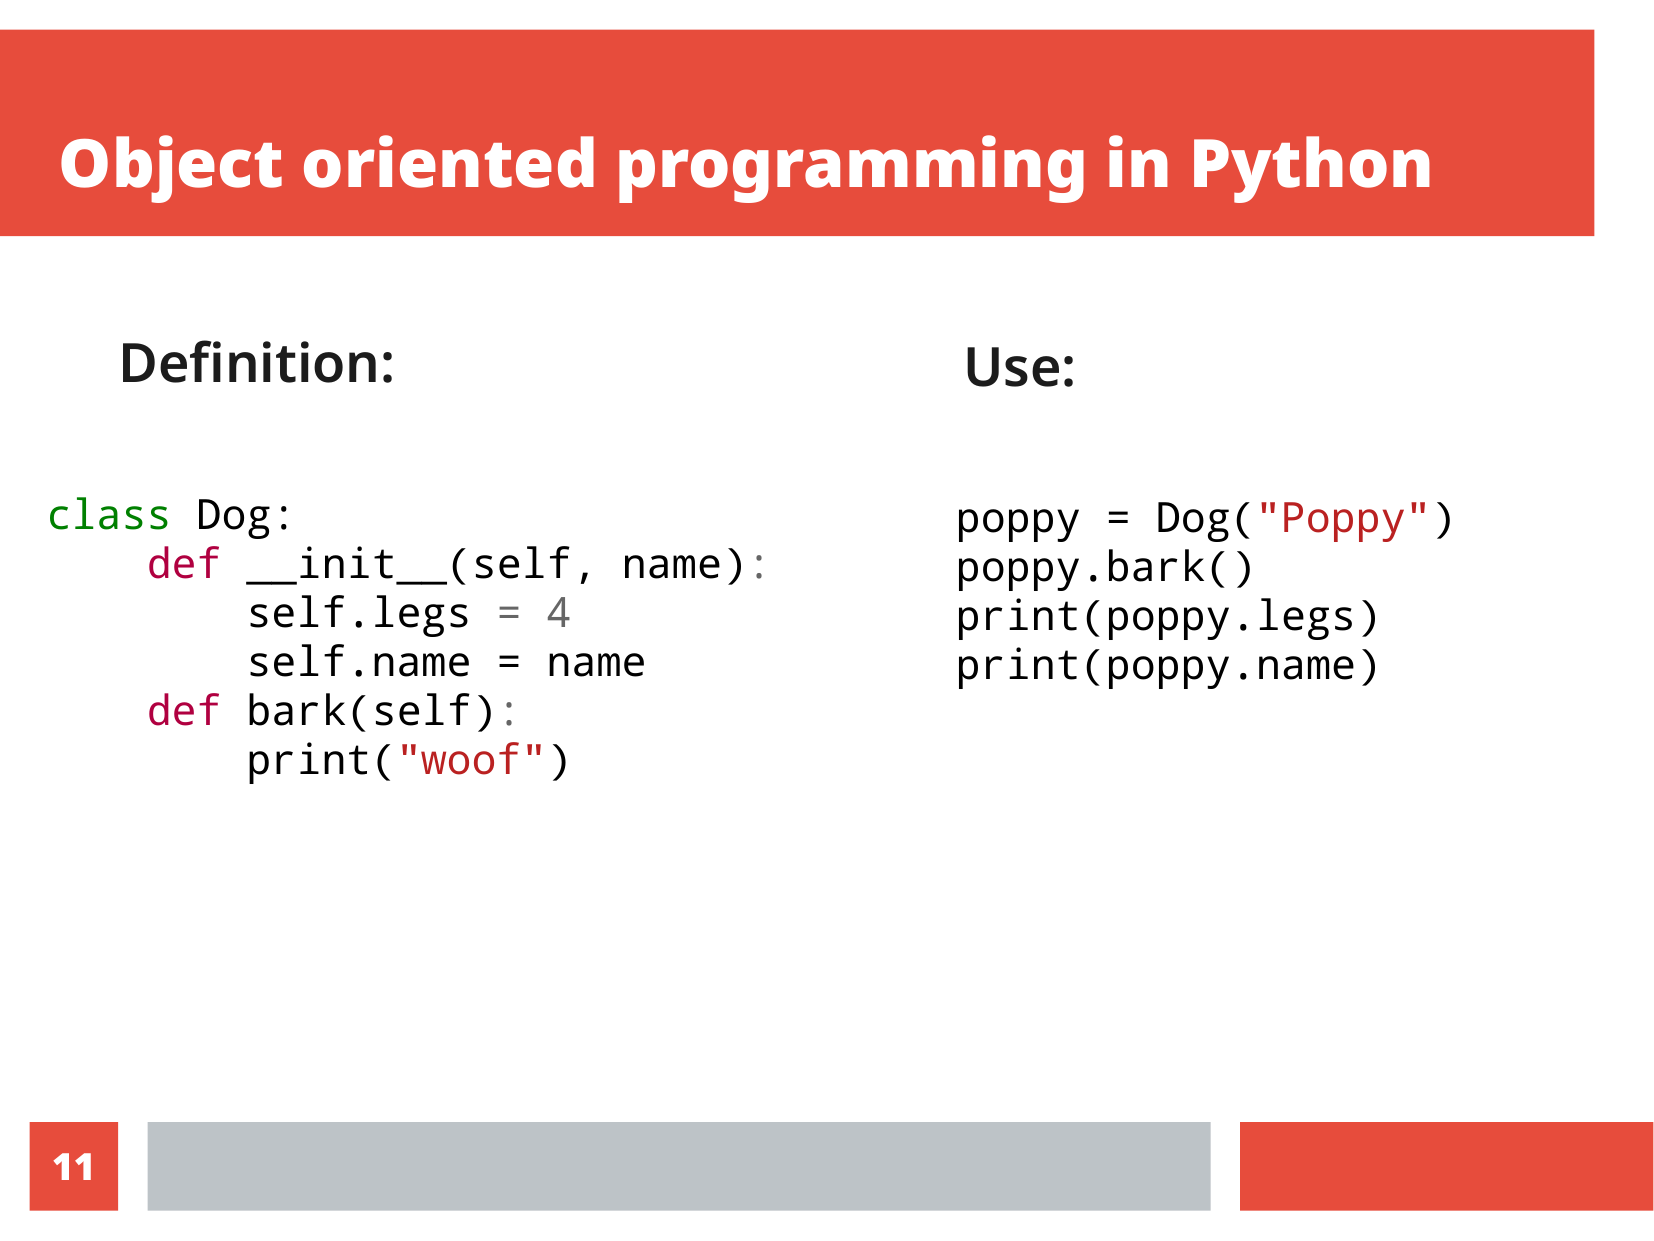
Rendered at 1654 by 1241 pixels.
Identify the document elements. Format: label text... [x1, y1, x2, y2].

list Use: [904, 328, 1478, 420]
list Definition: [59, 324, 633, 416]
text_box poppy = Dog("Poppy") poppy.bark() print(poppy.legs) print(poppy.name) [941, 486, 1471, 698]
title Object oriented programming in Python [59, 59, 1595, 207]
text_box class Dog: def __init__(self, name): self.legs = 4 self.name = name def bark(self): print("woof") [31, 482, 787, 815]
